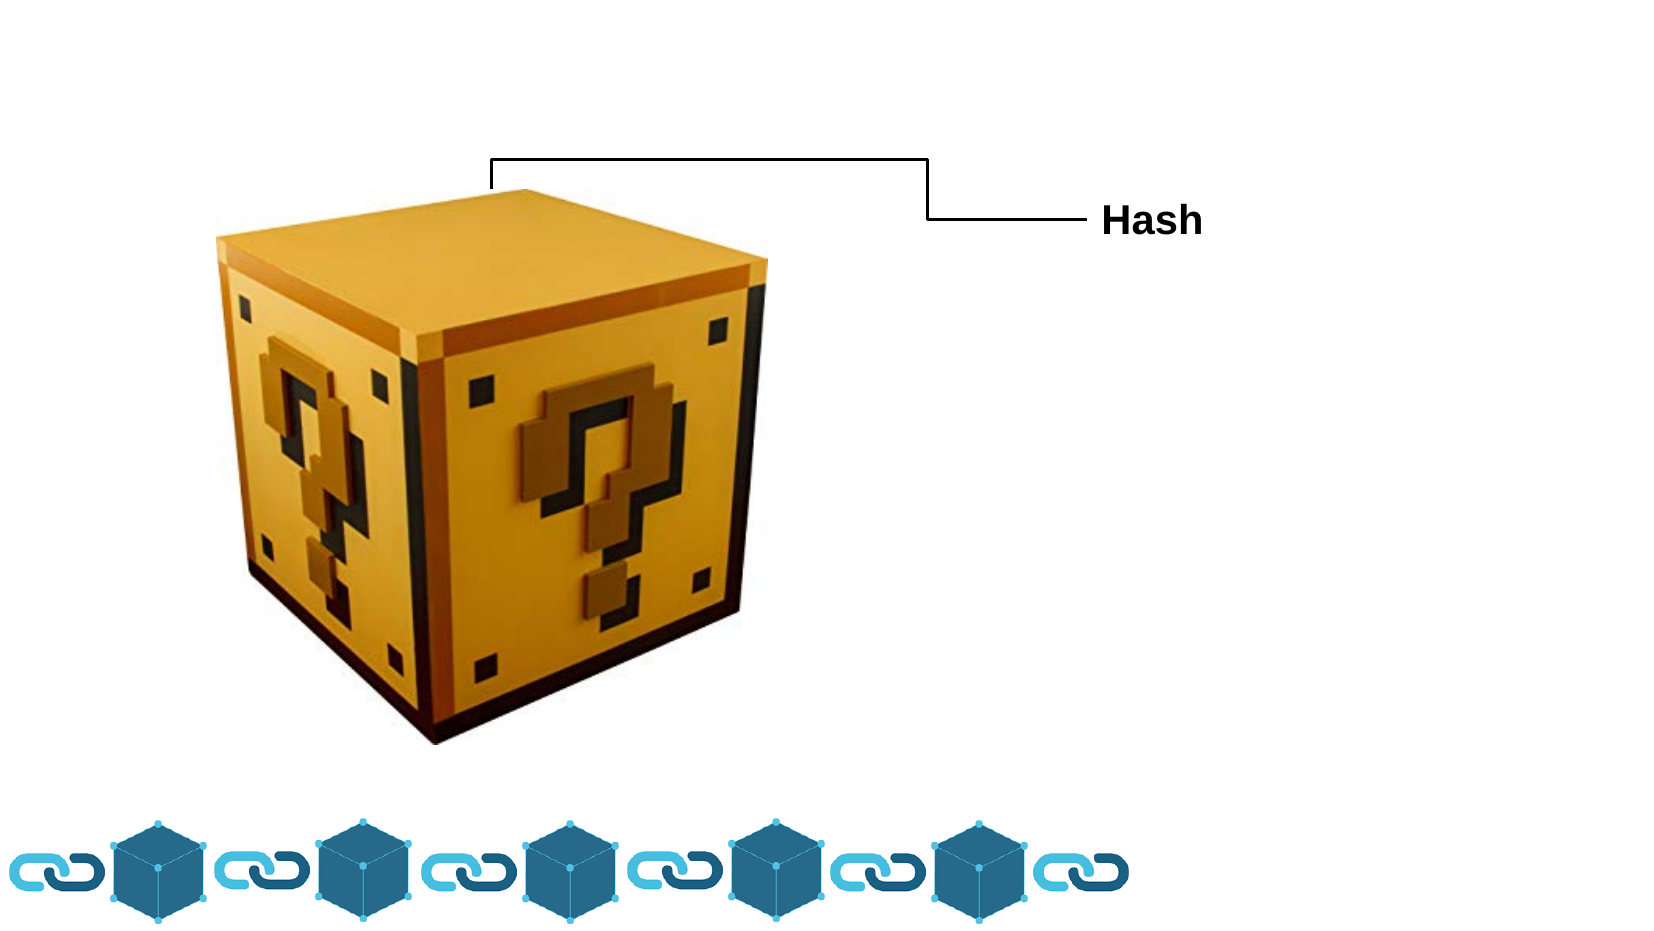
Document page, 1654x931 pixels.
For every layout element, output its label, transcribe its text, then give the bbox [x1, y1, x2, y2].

picture [4, 814, 1134, 928]
picture [216, 189, 768, 745]
text_box Hash [1086, 188, 1219, 244]
